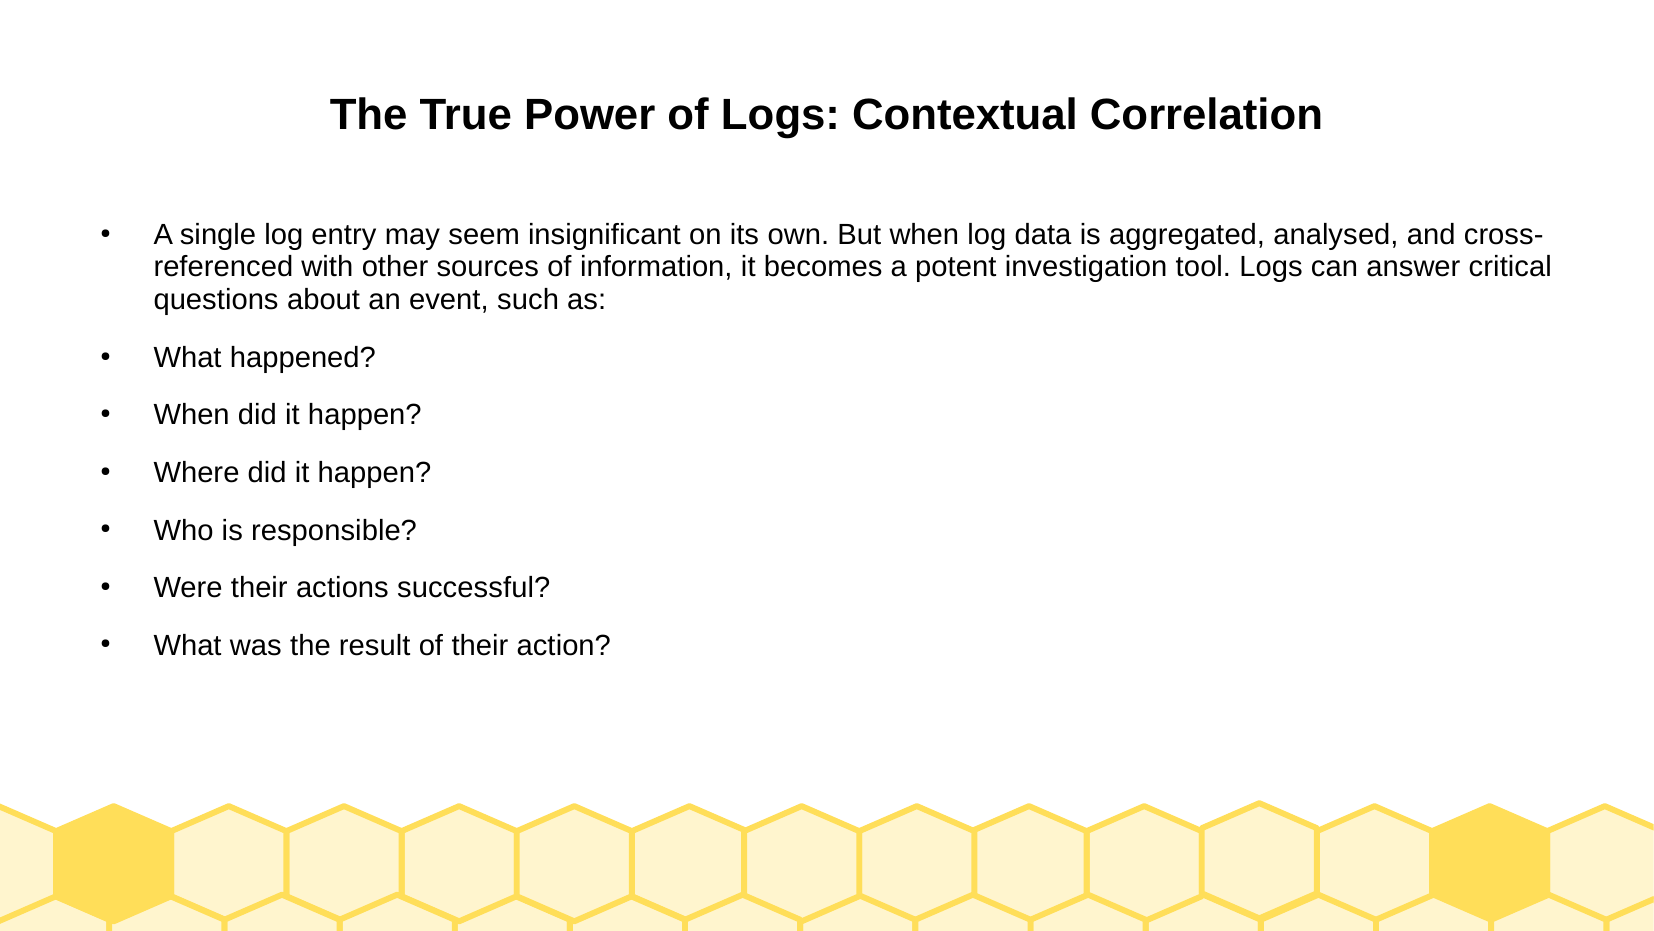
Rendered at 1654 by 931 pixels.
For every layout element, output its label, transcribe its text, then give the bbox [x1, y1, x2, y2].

list A single log entry may seem insignificant on its own. But when log data is aggregated, analysed, and cross-referenced with other sources of information, it becomes a potent investigation tool. Logs can answer critical questions about an event, such as: What happened? When did it happen? Where did it happen? Who is responsible? Were their actions successful? What was the result of their action? [82, 217, 1571, 758]
title The True Power of Logs: Contextual Correlation [82, 37, 1571, 193]
